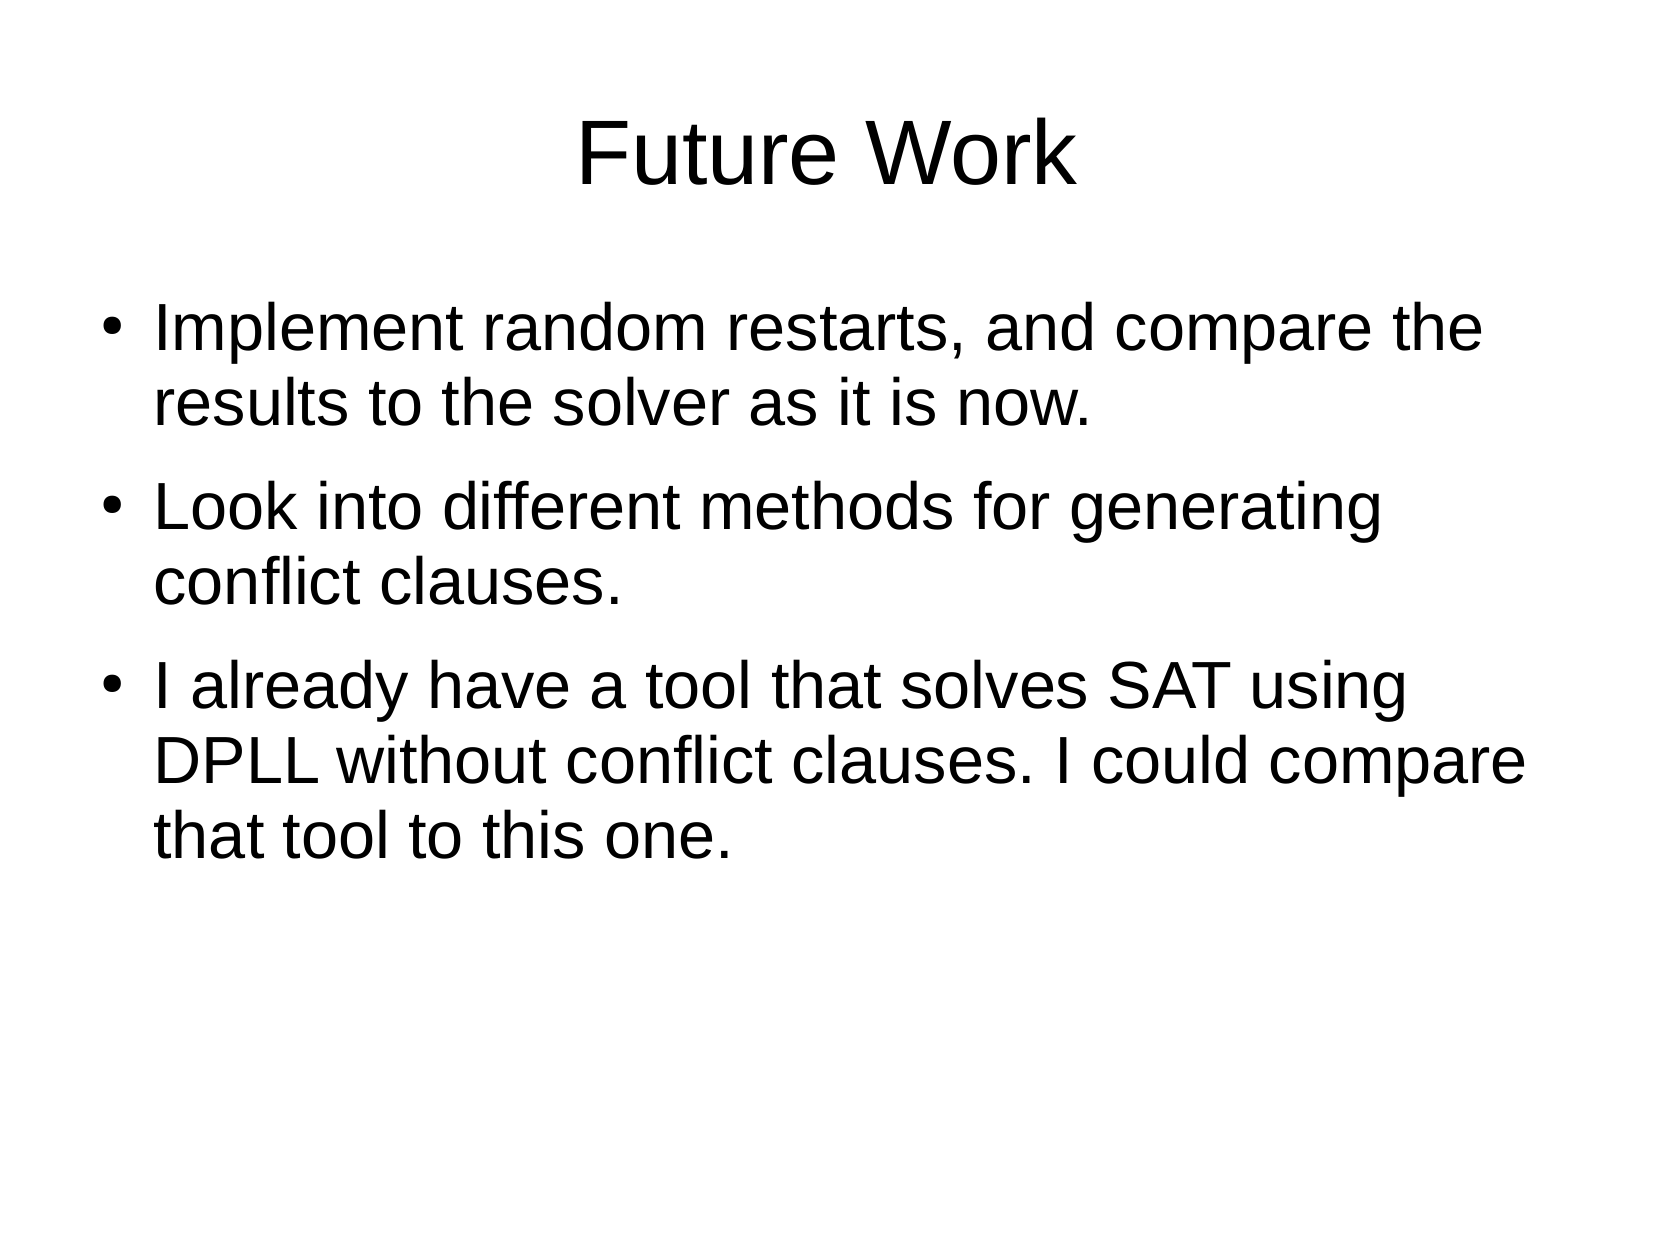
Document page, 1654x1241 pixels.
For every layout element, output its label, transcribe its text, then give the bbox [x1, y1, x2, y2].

title Future Work [82, 49, 1571, 257]
list Implement random restarts, and compare the results to the solver as it is now. Look into different methods for generating conflict clauses. I already have a tool that solves SAT using DPLL without conflict clauses. I could compare that tool to this one. [82, 290, 1571, 1010]
